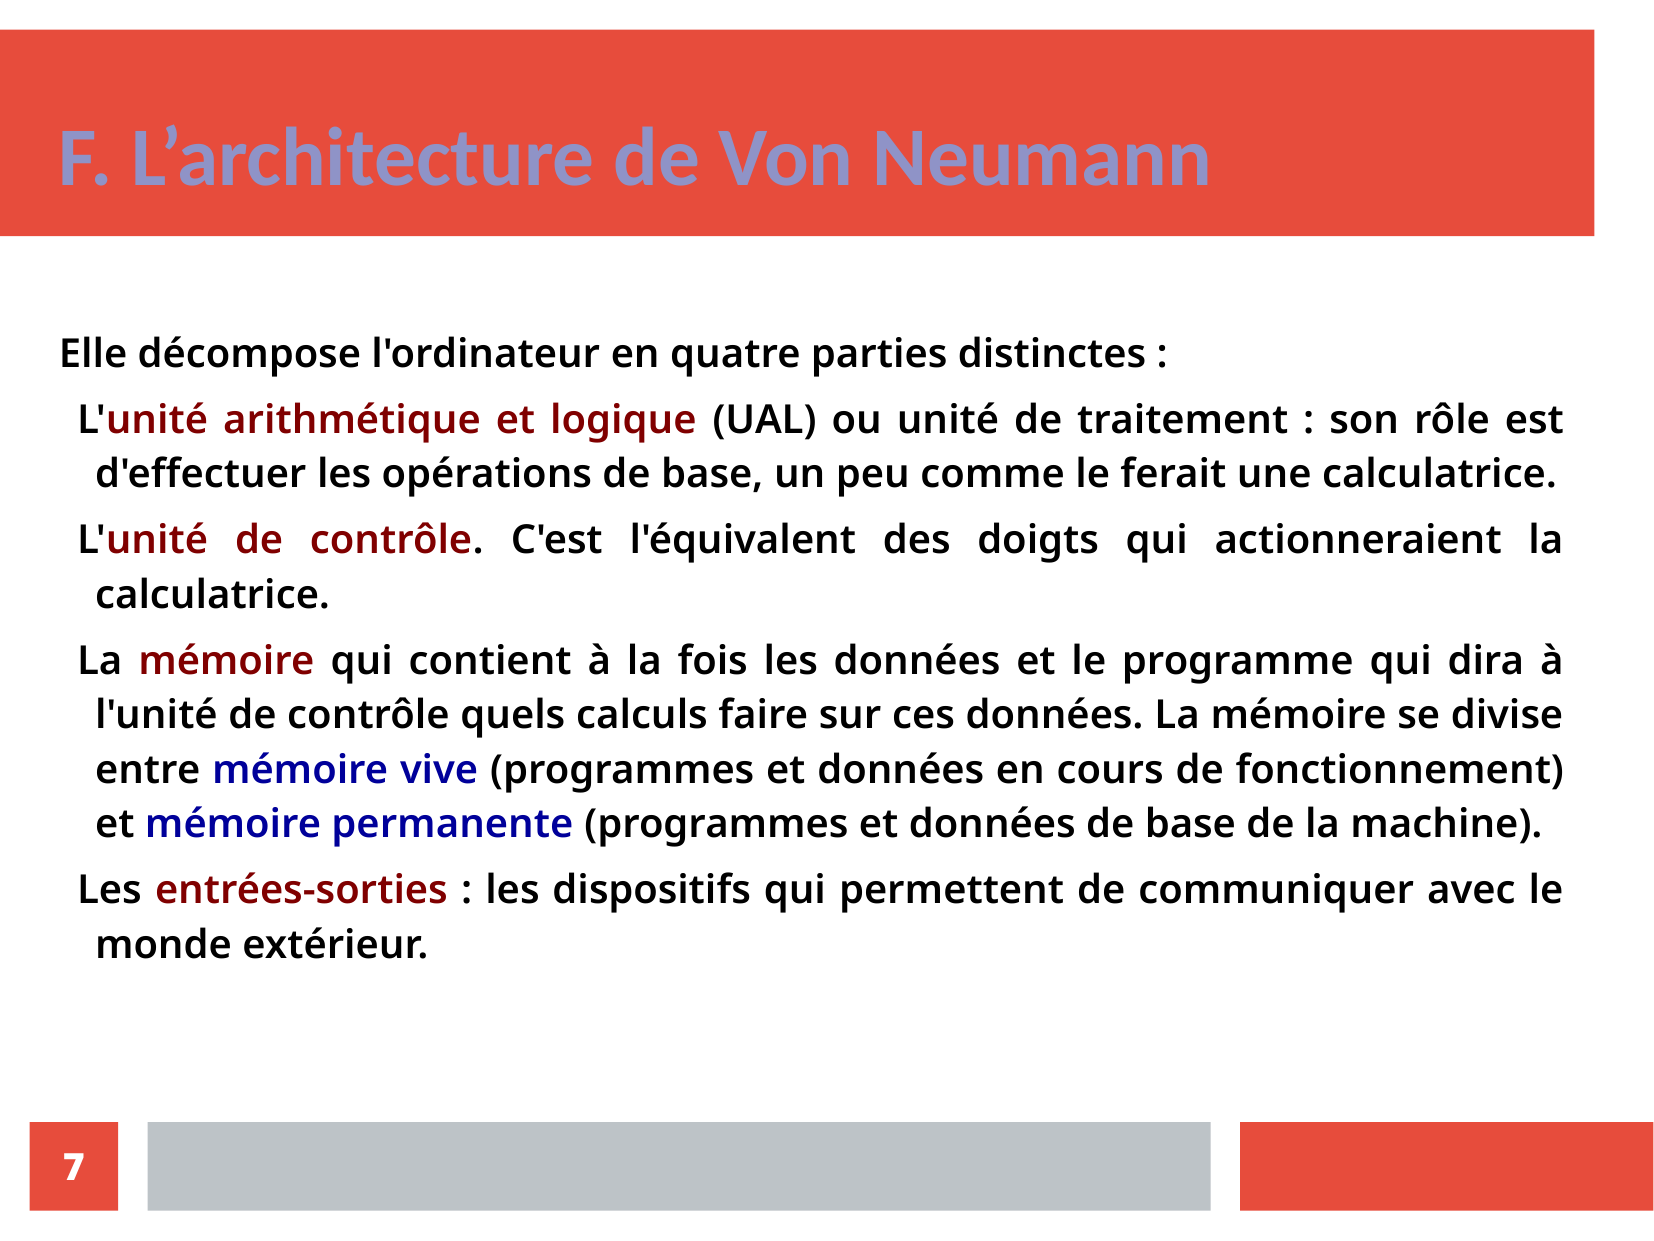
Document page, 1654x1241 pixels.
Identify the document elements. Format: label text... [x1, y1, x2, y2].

list Elle décompose l'ordinateur en quatre parties distinctes : L'unité arithmétique et logique (UAL) ou unité de traitement : son rôle est d'effectuer les opérations de base, un peu comme le ferait une calculatrice. L'unité de contrôle. C'est l'équivalent des doigts qui actionneraient la calculatrice. La mémoire qui contient à la fois les données et le programme qui dira à l'unité de contrôle quels calculs faire sur ces données. La mémoire se divise entre mémoire vive (programmes et données en cours de fonctionnement) et mémoire permanente (programmes et données de base de la machine). Les entrées-sorties : les dispositifs qui permettent de communiquer avec le monde extérieur. [59, 324, 1565, 1093]
title F. L’architecture de Von Neumann [59, 59, 1595, 207]
